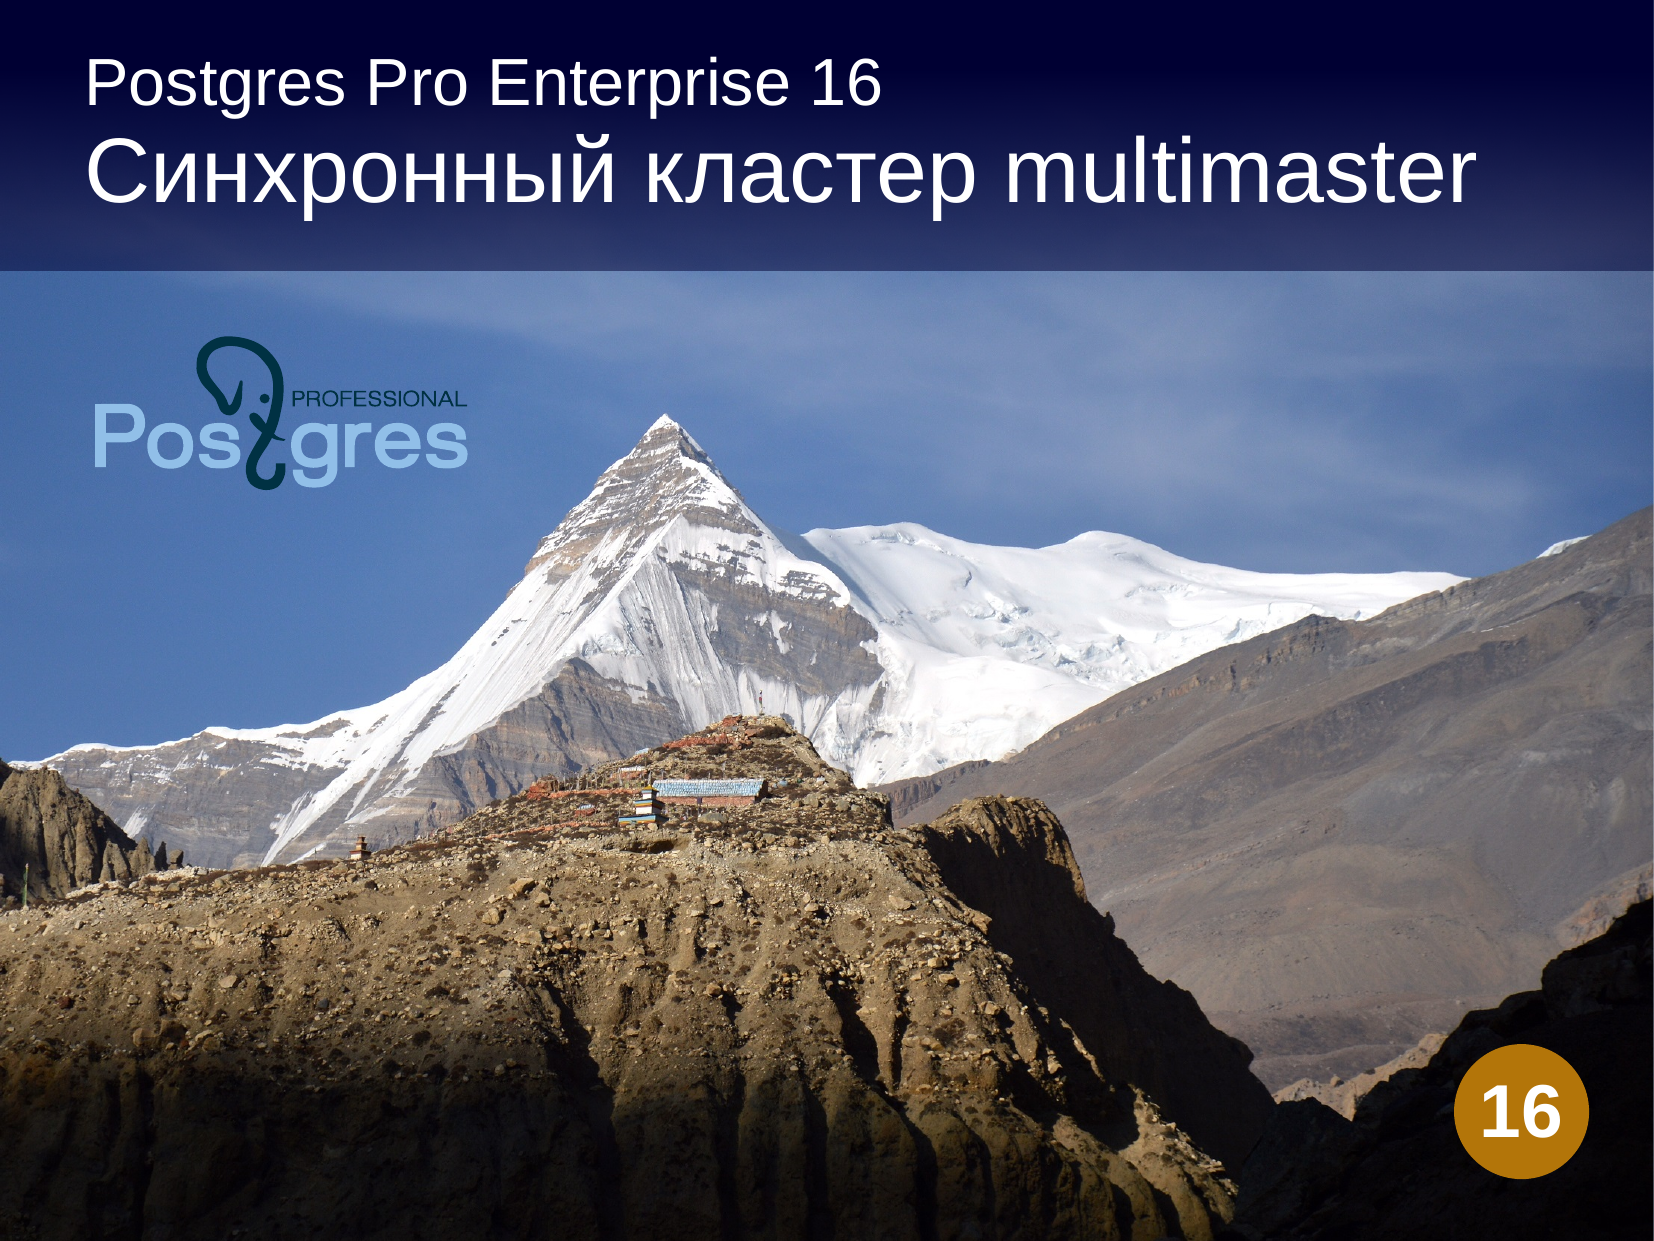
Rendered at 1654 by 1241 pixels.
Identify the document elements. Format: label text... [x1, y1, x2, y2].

text_box 16 [1454, 1044, 1590, 1180]
picture [0, 271, 1654, 1241]
title Postgres Pro Enterprise 16 Синхронный кластер multimaster [84, 44, 1636, 251]
